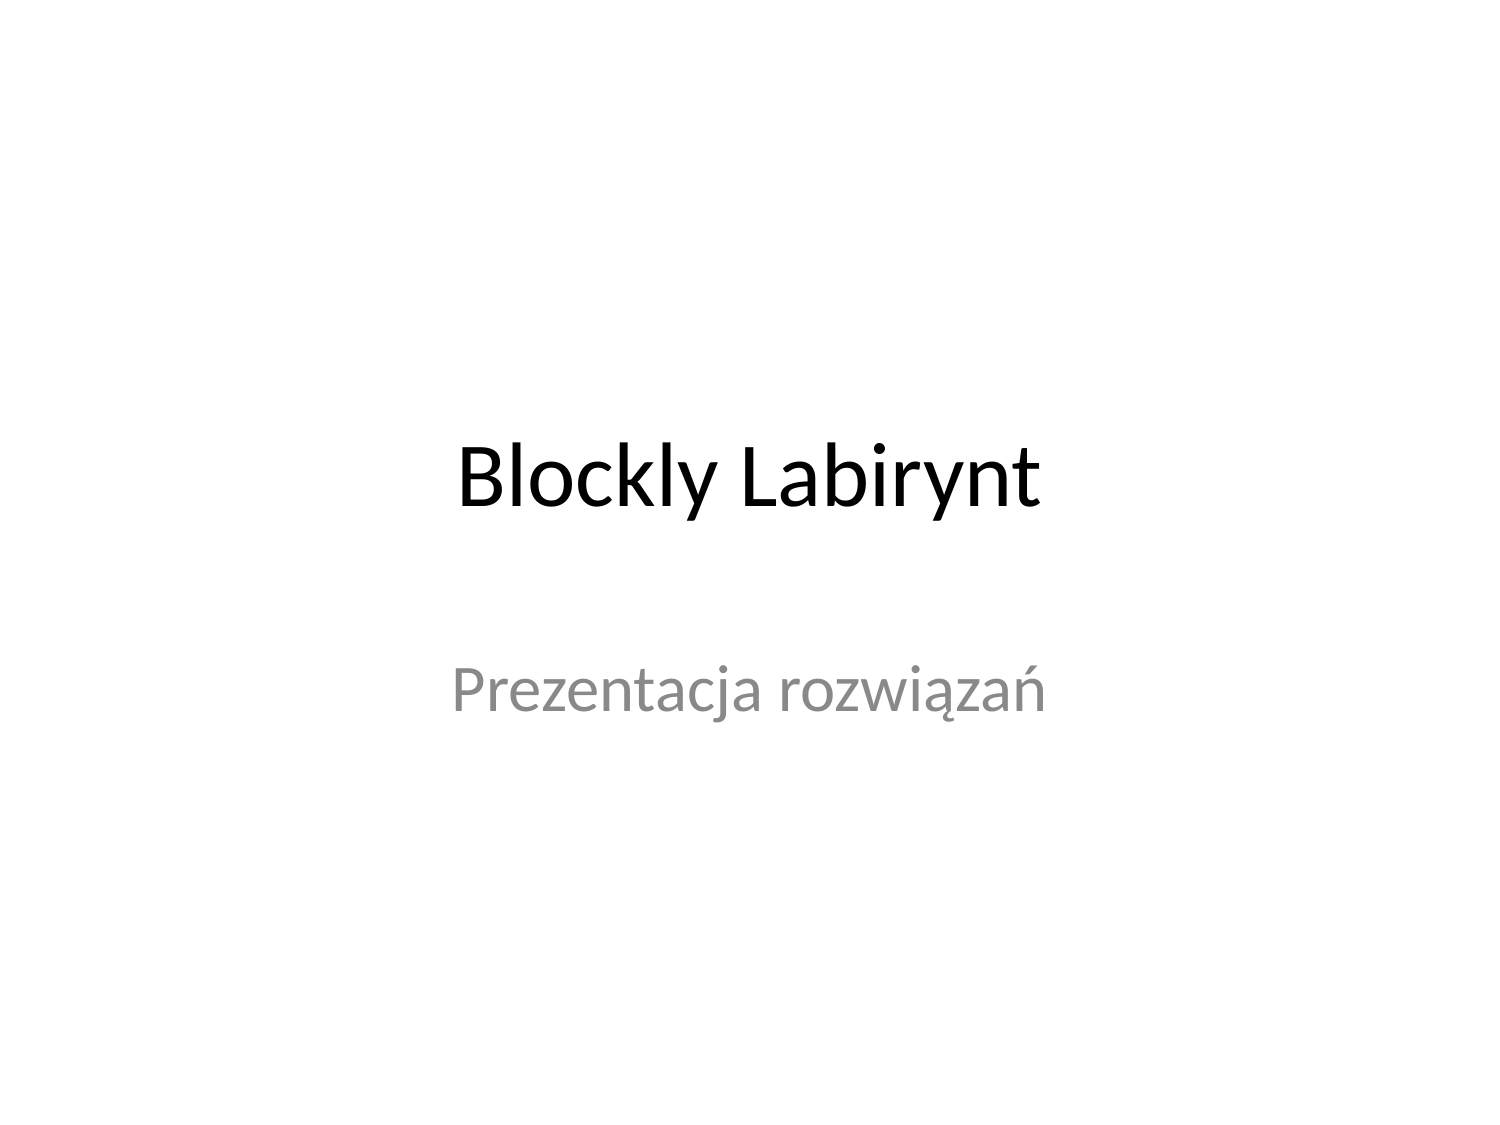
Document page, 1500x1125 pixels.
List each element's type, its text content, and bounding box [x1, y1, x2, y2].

title Blockly Labirynt [112, 349, 1388, 591]
subtitle Prezentacja rozwiązań [225, 637, 1276, 925]
